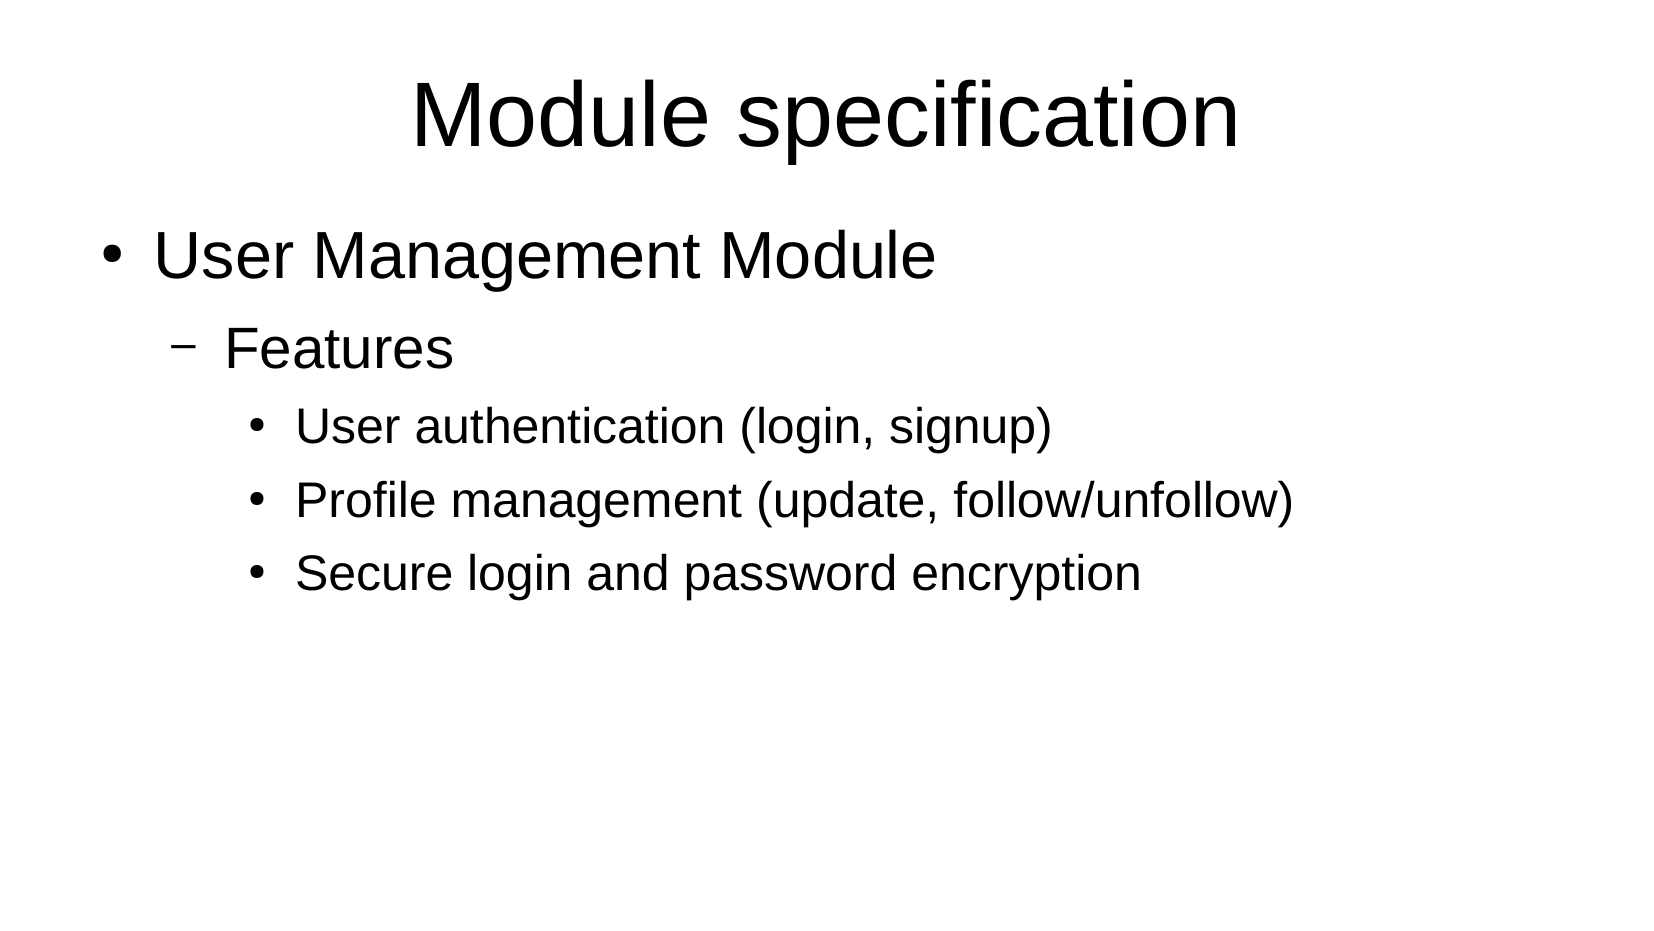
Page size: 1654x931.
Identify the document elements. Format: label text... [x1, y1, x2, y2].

list User Management Module Features User authentication (login, signup) Profile management (update, follow/unfollow) Secure login and password encryption [82, 217, 1571, 758]
title Module specification [82, 37, 1571, 193]
